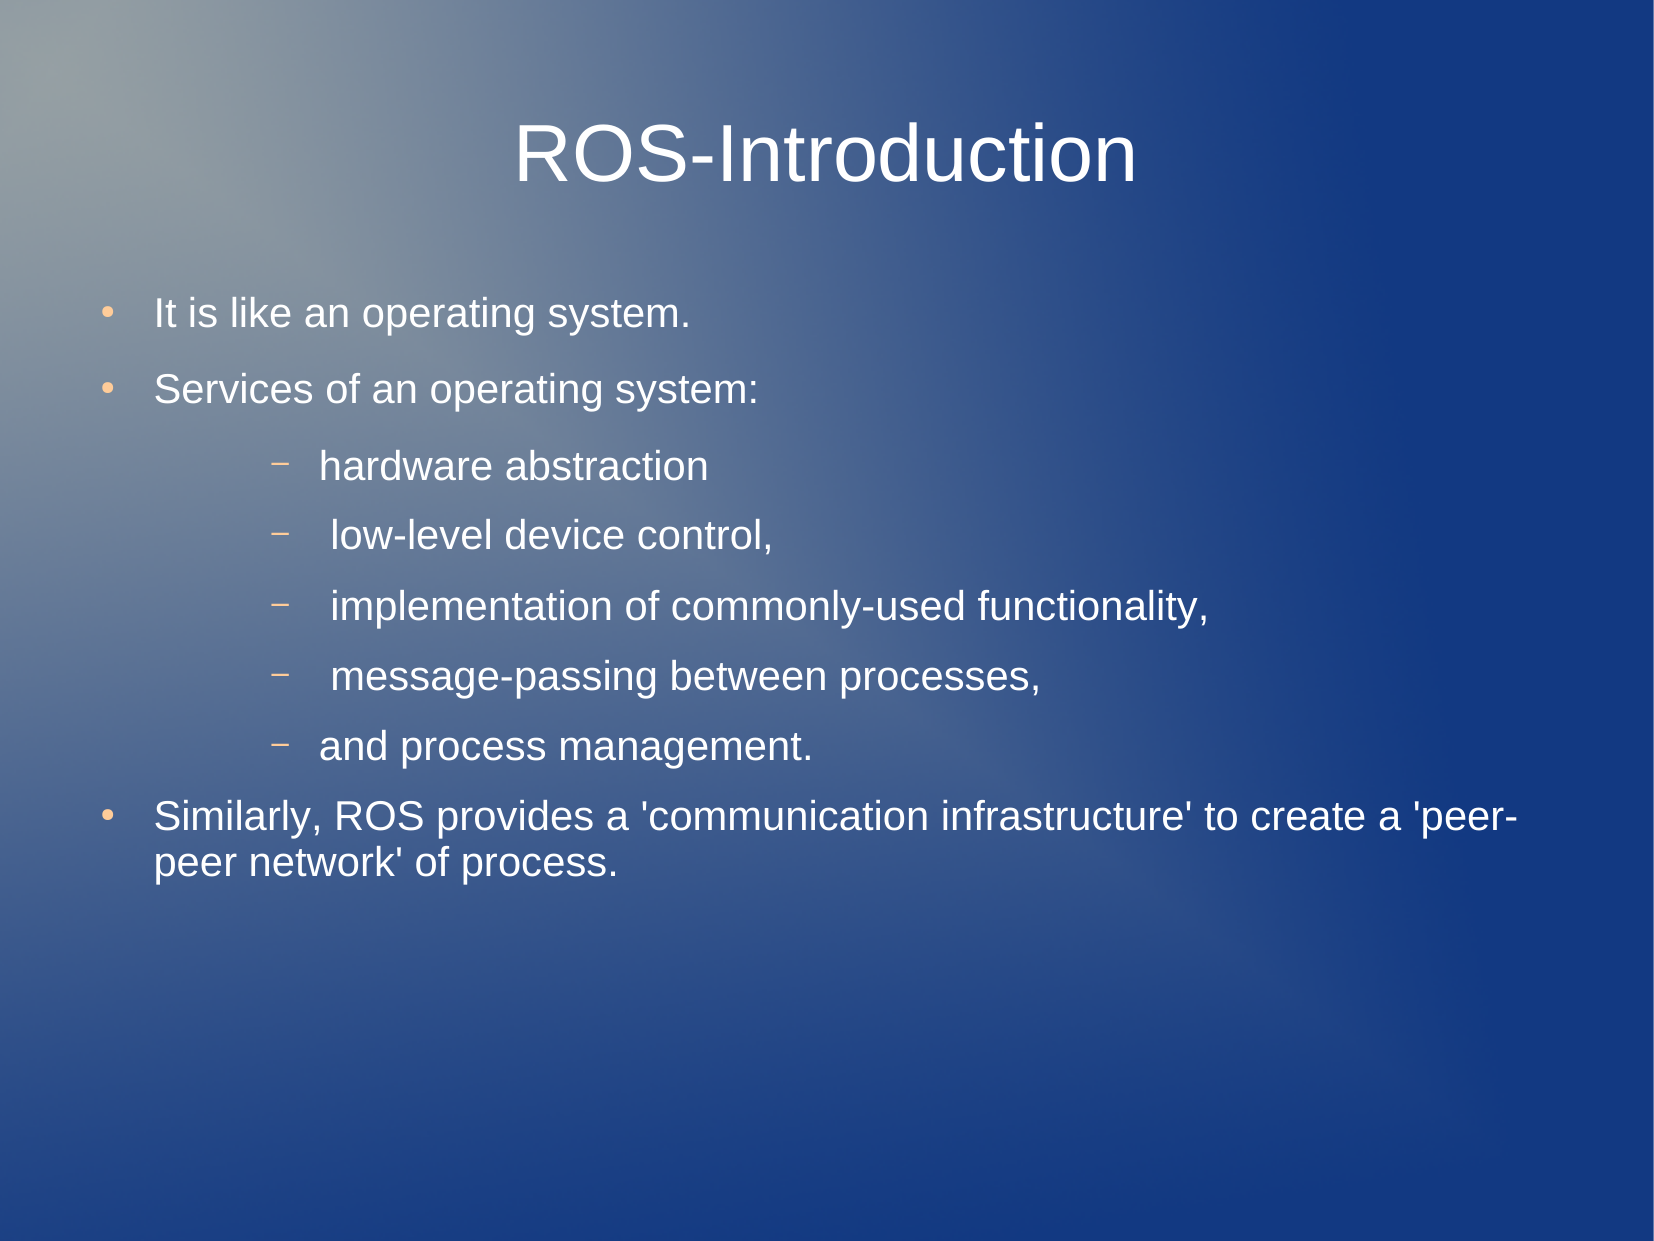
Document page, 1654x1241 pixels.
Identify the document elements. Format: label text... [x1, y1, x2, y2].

list It is like an operating system. Services of an operating system: hardware abstraction low-level device control, implementation of commonly-used functionality, message-passing between processes, and process management. Similarly, ROS provides a 'communication infrastructure' to create a 'peer-peer network' of process. [82, 290, 1571, 1010]
picture [0, 0, 1654, 1241]
title ROS-Introduction [82, 49, 1571, 257]
